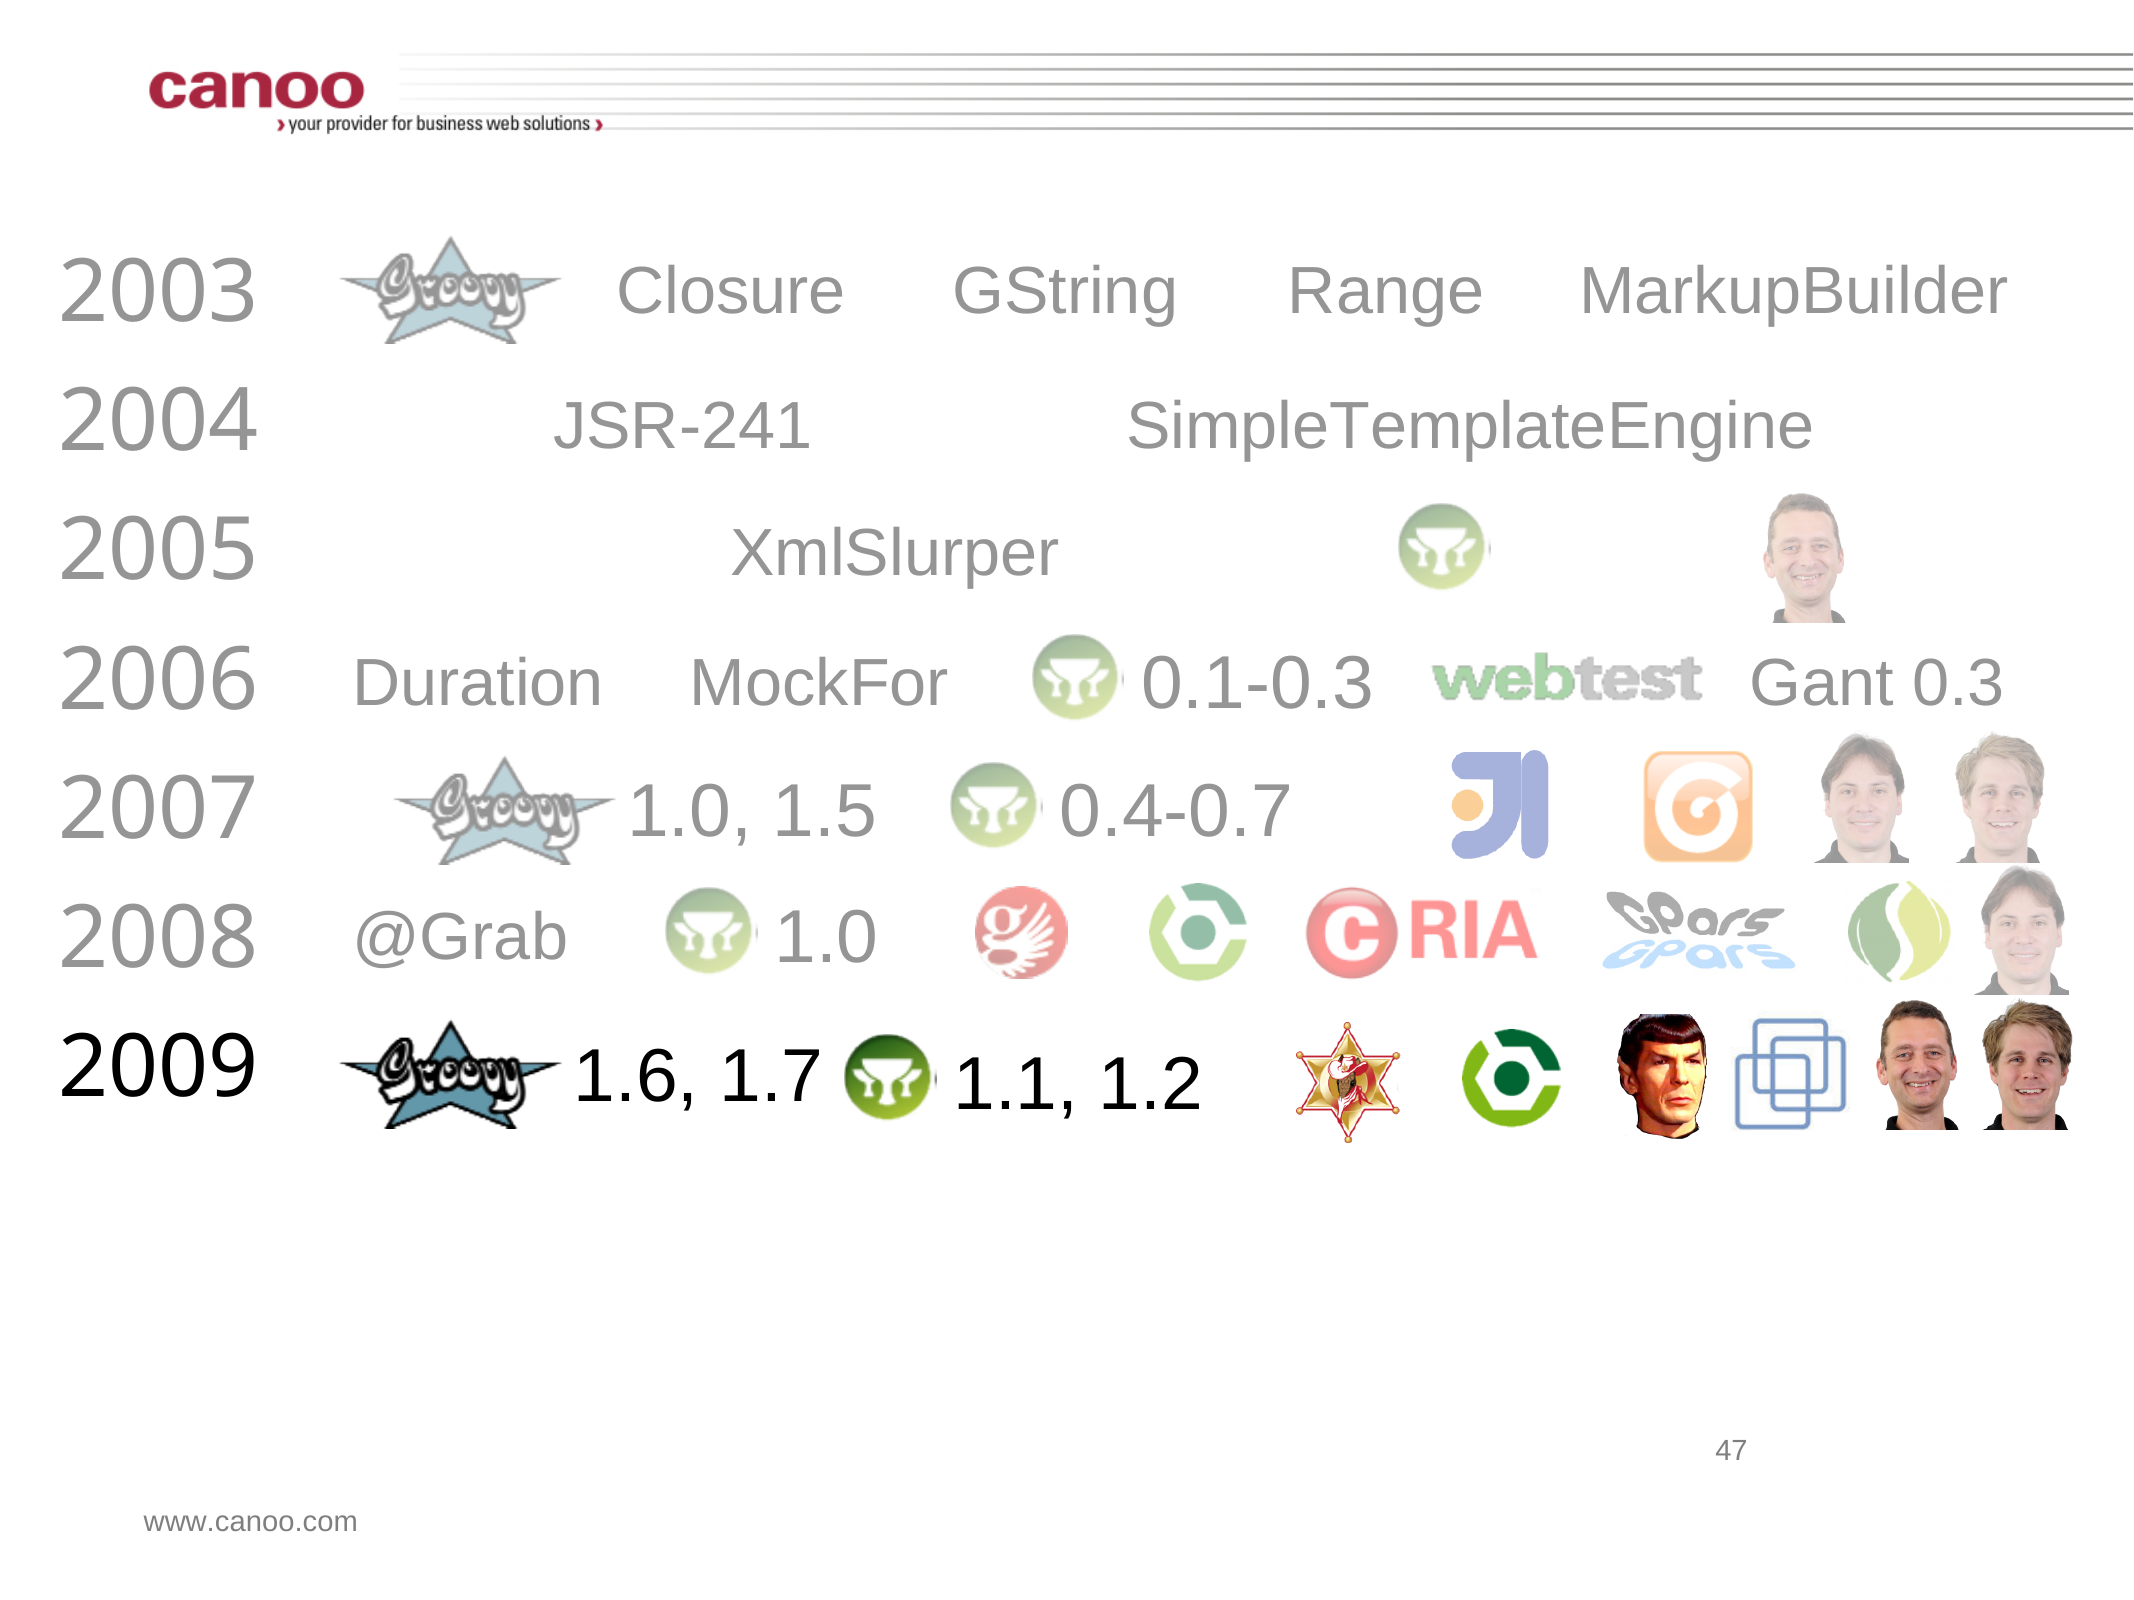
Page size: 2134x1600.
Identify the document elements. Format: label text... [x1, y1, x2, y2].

picture [0, 21, 2134, 188]
picture [37, 225, 2101, 1131]
picture [1296, 1022, 1409, 1143]
text_box 2009 [43, 1013, 297, 1122]
text_box 1.1, 1.2 [938, 1026, 1219, 1132]
picture [1616, 1014, 1707, 1140]
text_box <number> [1705, 1423, 1758, 1474]
text_box 1.6, 1.7 [559, 1018, 839, 1124]
picture [1462, 1029, 1561, 1128]
picture [844, 1034, 937, 1124]
